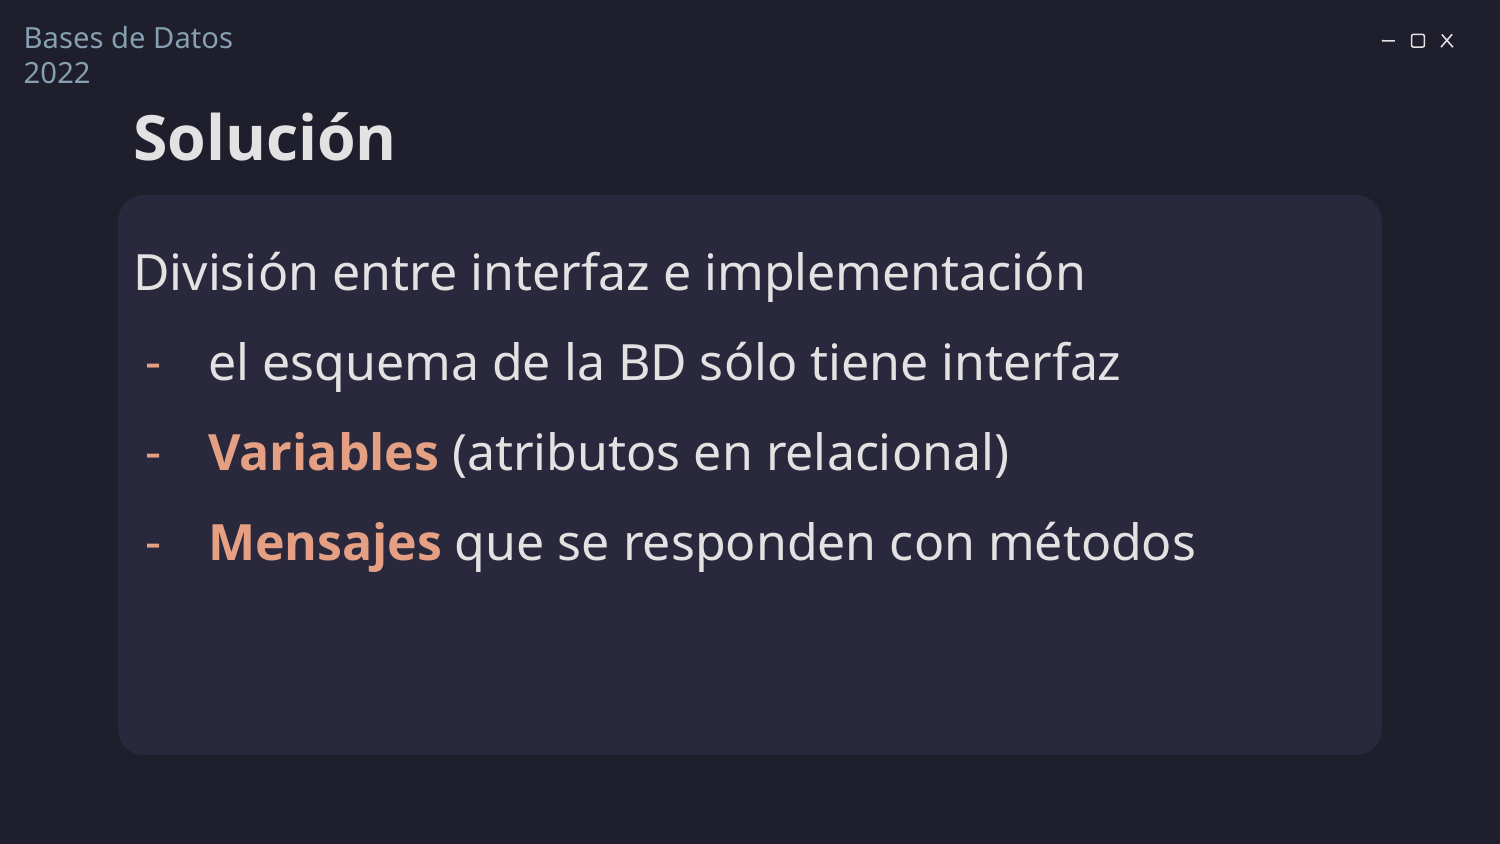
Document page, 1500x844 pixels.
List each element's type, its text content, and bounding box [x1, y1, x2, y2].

title Solución [118, 88, 1382, 183]
list División entre interfaz e implementación el esquema de la BD sólo tiene interfaz Variables (atributos en relacional) Mensajes que se responden con métodos [118, 195, 1426, 750]
